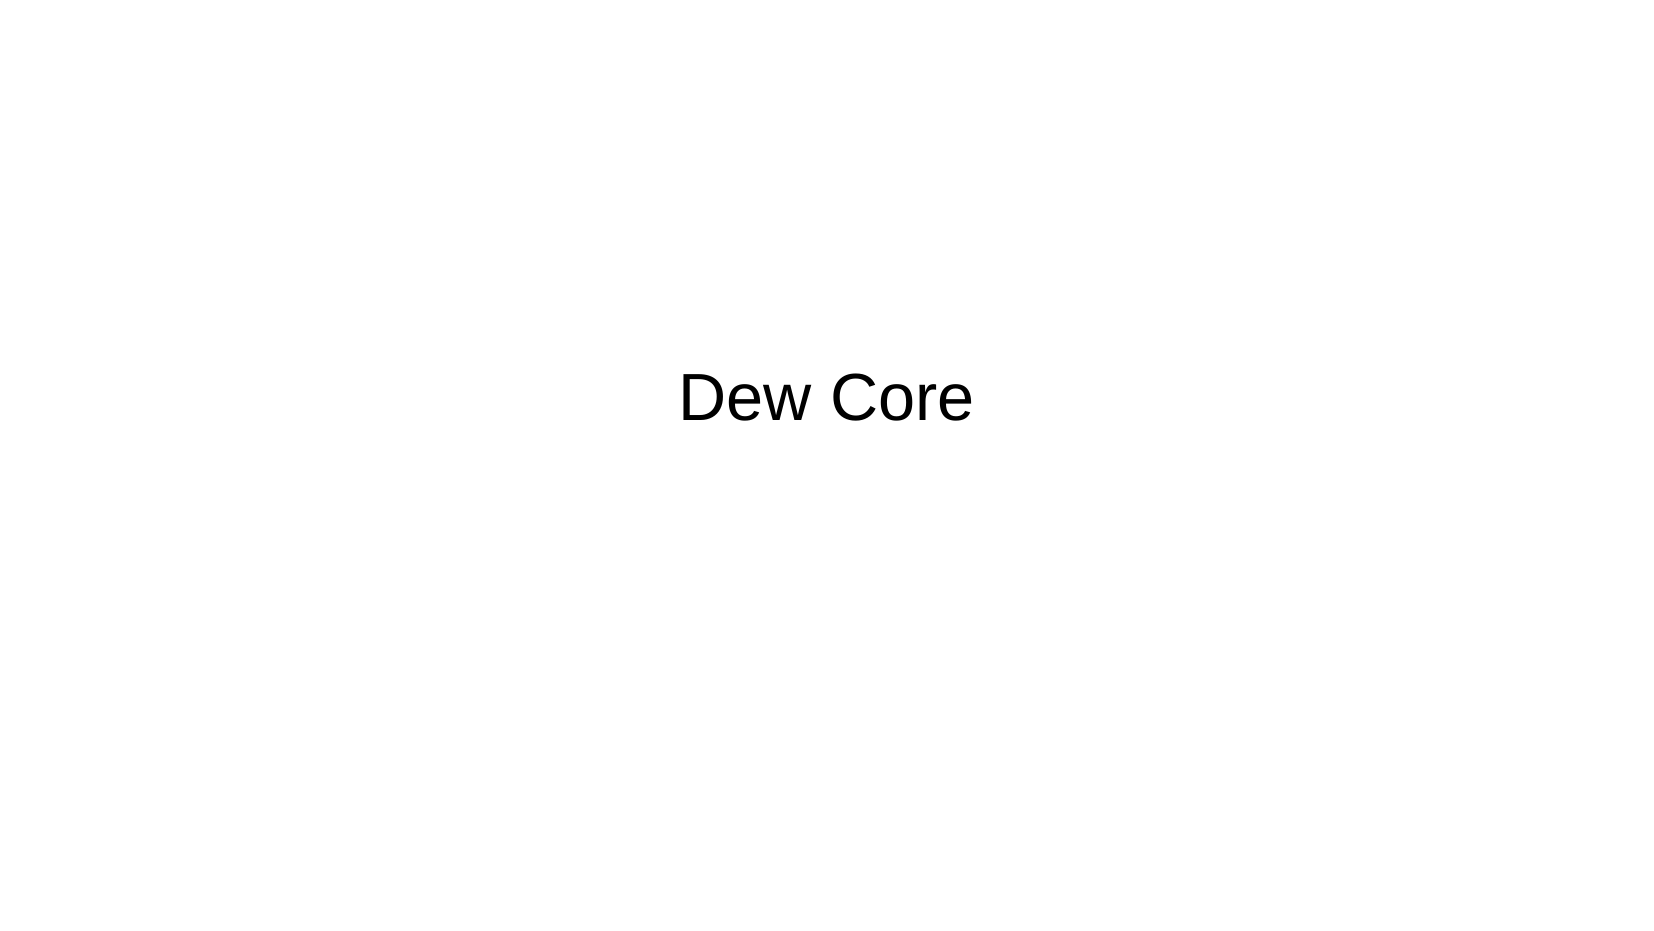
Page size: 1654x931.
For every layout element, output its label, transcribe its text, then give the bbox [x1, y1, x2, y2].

subtitle Dew Core [82, 37, 1571, 757]
